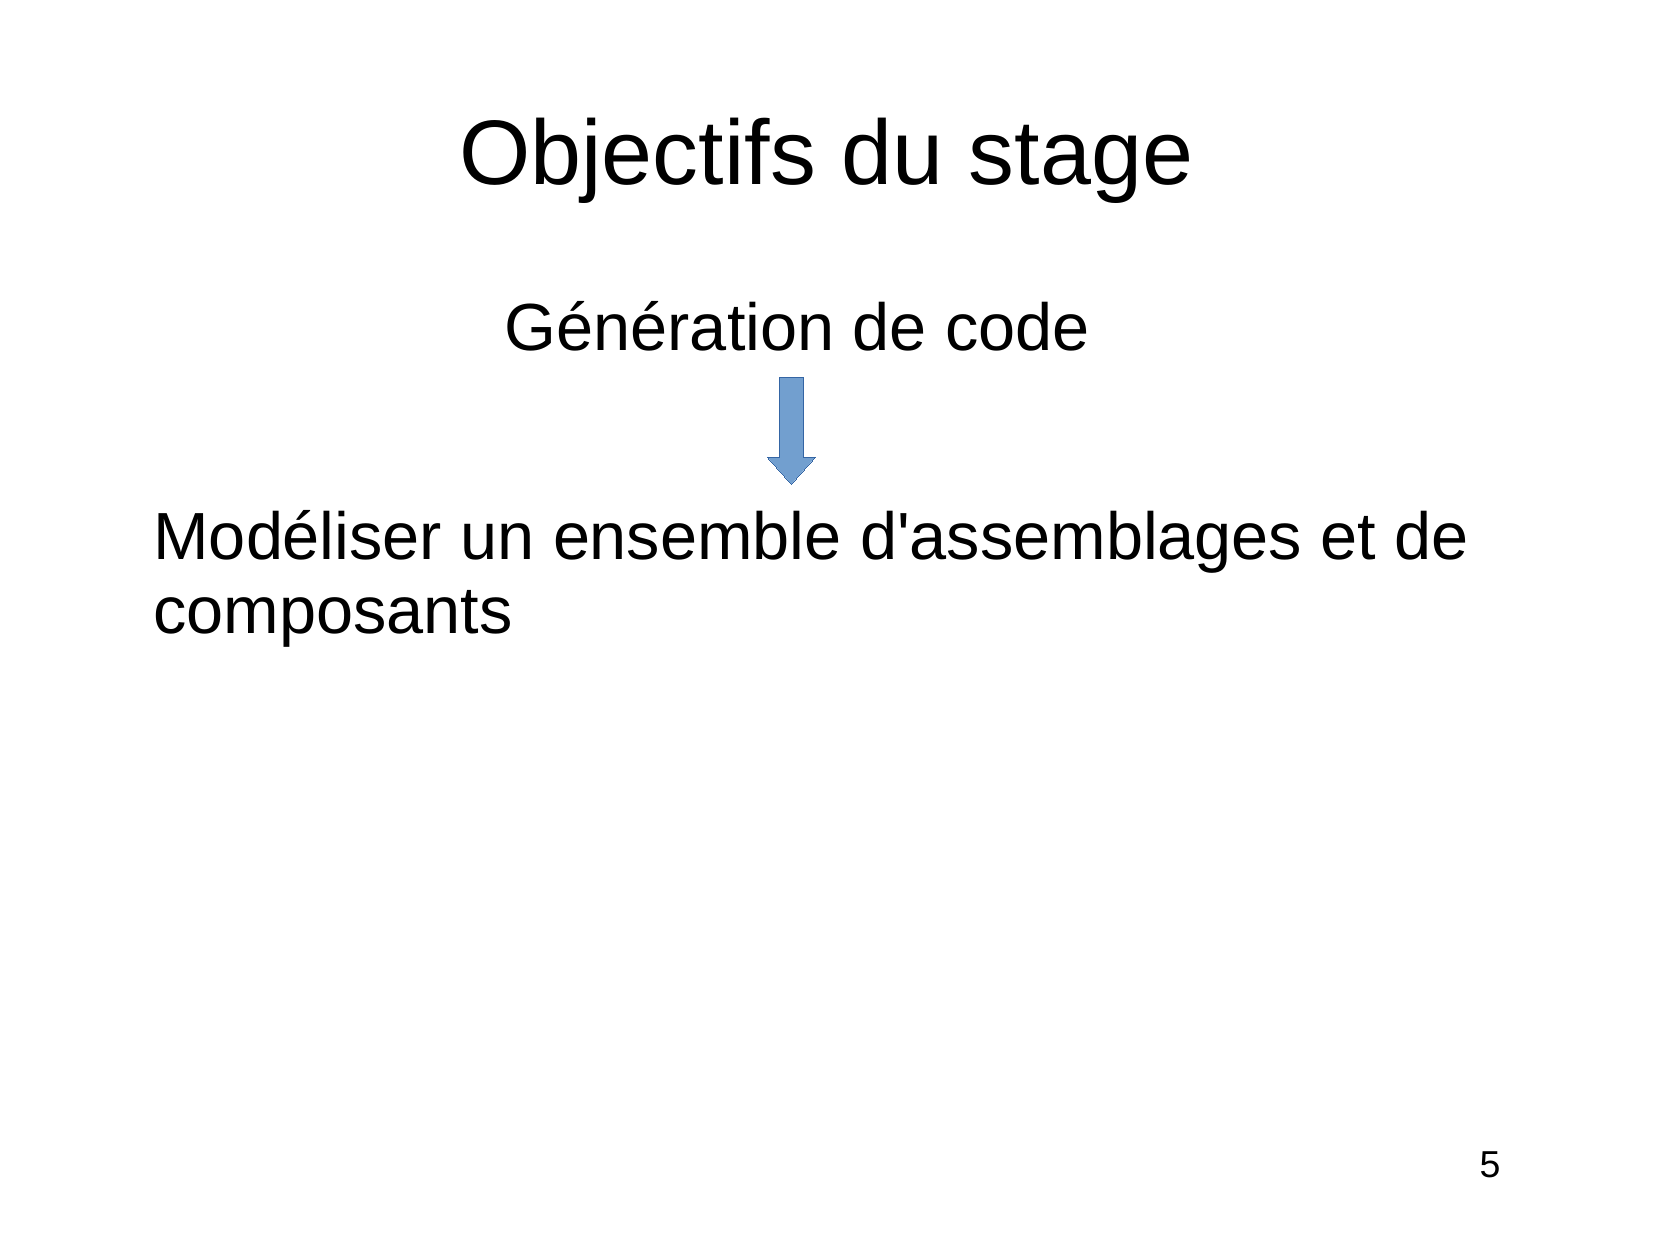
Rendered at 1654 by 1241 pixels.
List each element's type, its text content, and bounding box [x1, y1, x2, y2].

text_box [767, 377, 816, 485]
list Génération de code Modéliser un ensemble d'assemblages et de composants [82, 290, 1571, 1010]
title Objectifs du stage [82, 49, 1571, 257]
